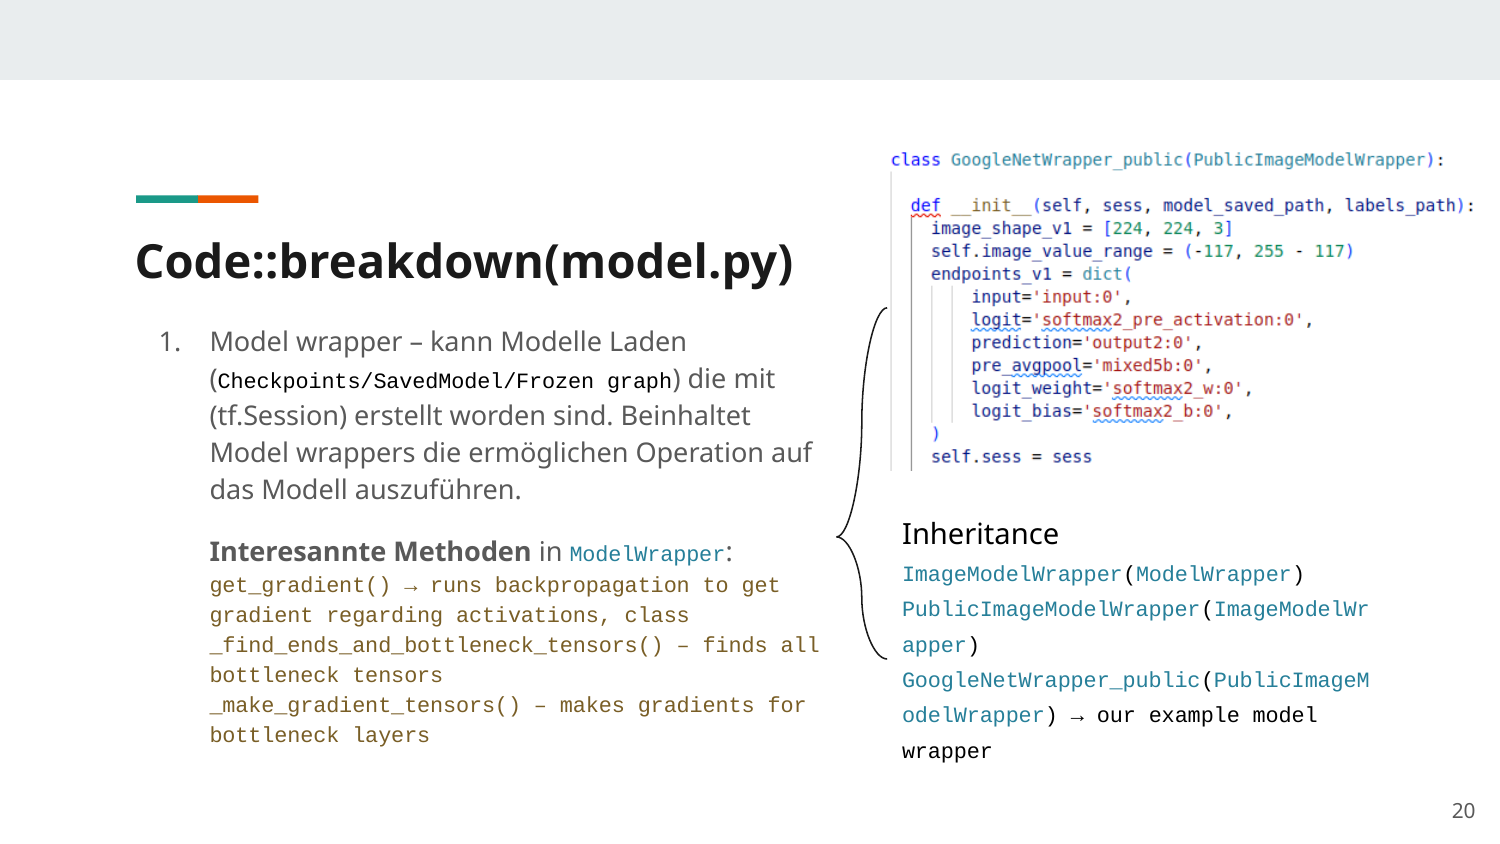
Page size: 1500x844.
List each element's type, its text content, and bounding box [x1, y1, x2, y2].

title Code::breakdown(model.py) [119, 216, 828, 304]
picture [887, 144, 1476, 471]
slide_number <number> [1400, 779, 1491, 844]
list Model wrapper – kann Modelle Laden (Checkpoints/SavedModel/Frozen graph) die mit (tf.Session) erstellt worden sind. Beinhaltet Model wrappers die ermöglichen Operation auf das Modell auszuführen. Interesannte Methoden in ModelWrapper: get_gradient() → runs backpropagation to get gradient regarding activations, class _find_ends_and_bottleneck_tensors() – finds all bottleneck tensors _make_gradient_tensors() – makes gradients for bottleneck layers [119, 304, 837, 770]
text_box Inheritance ImageModelWrapper(ModelWrapper) PublicImageModelWrapper(ImageModelWrapper) GoogleNetWrapper_public(PublicImageModelWrapper) → our example model wrapper [887, 500, 1392, 813]
